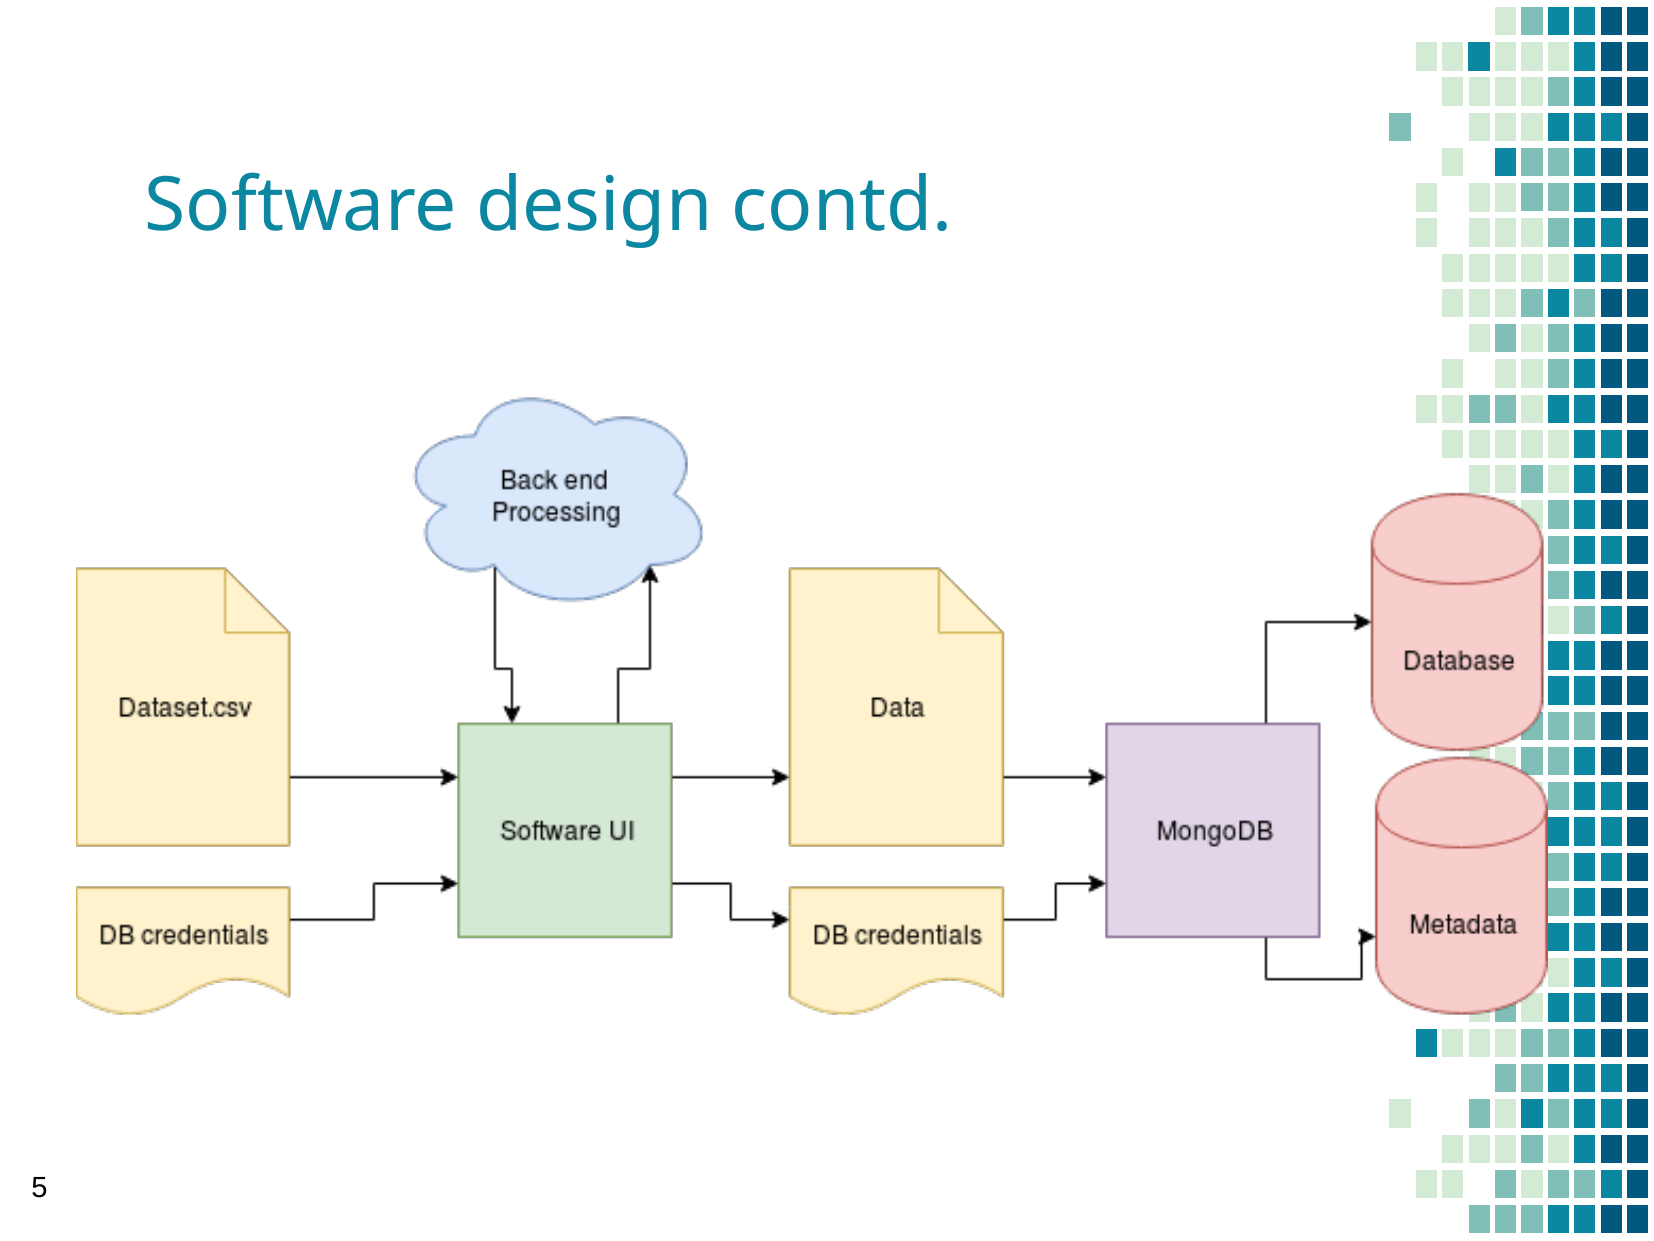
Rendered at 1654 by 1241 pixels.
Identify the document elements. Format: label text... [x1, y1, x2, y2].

picture [76, 377, 1548, 1017]
title Software design contd. [129, 54, 1353, 261]
slide_number <number> [16, 1138, 116, 1233]
